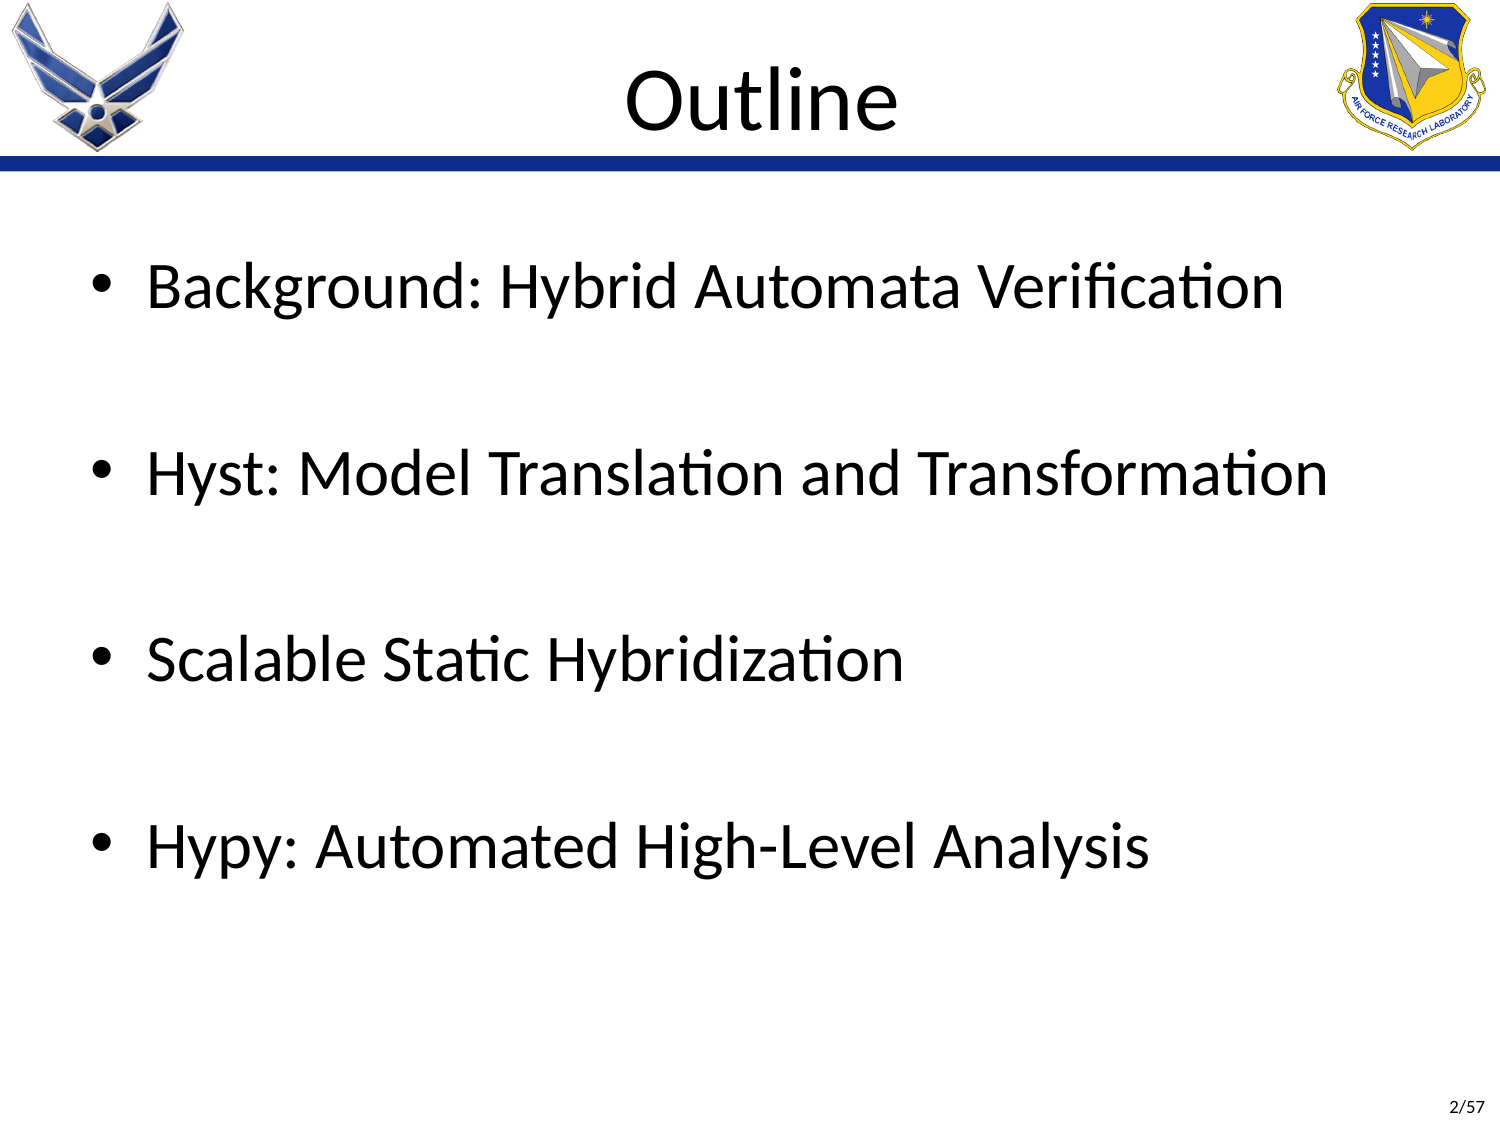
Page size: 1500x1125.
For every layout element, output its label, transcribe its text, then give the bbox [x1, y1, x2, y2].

picture [1438, 3, 1486, 151]
list Background: Hybrid Automata Verification Hyst: Model Translation and Transformation Scalable Static Hybridization Hypy: Automated High-Level Analysis [75, 234, 1471, 797]
picture [2, 0, 87, 156]
title Outline [87, 0, 1438, 188]
